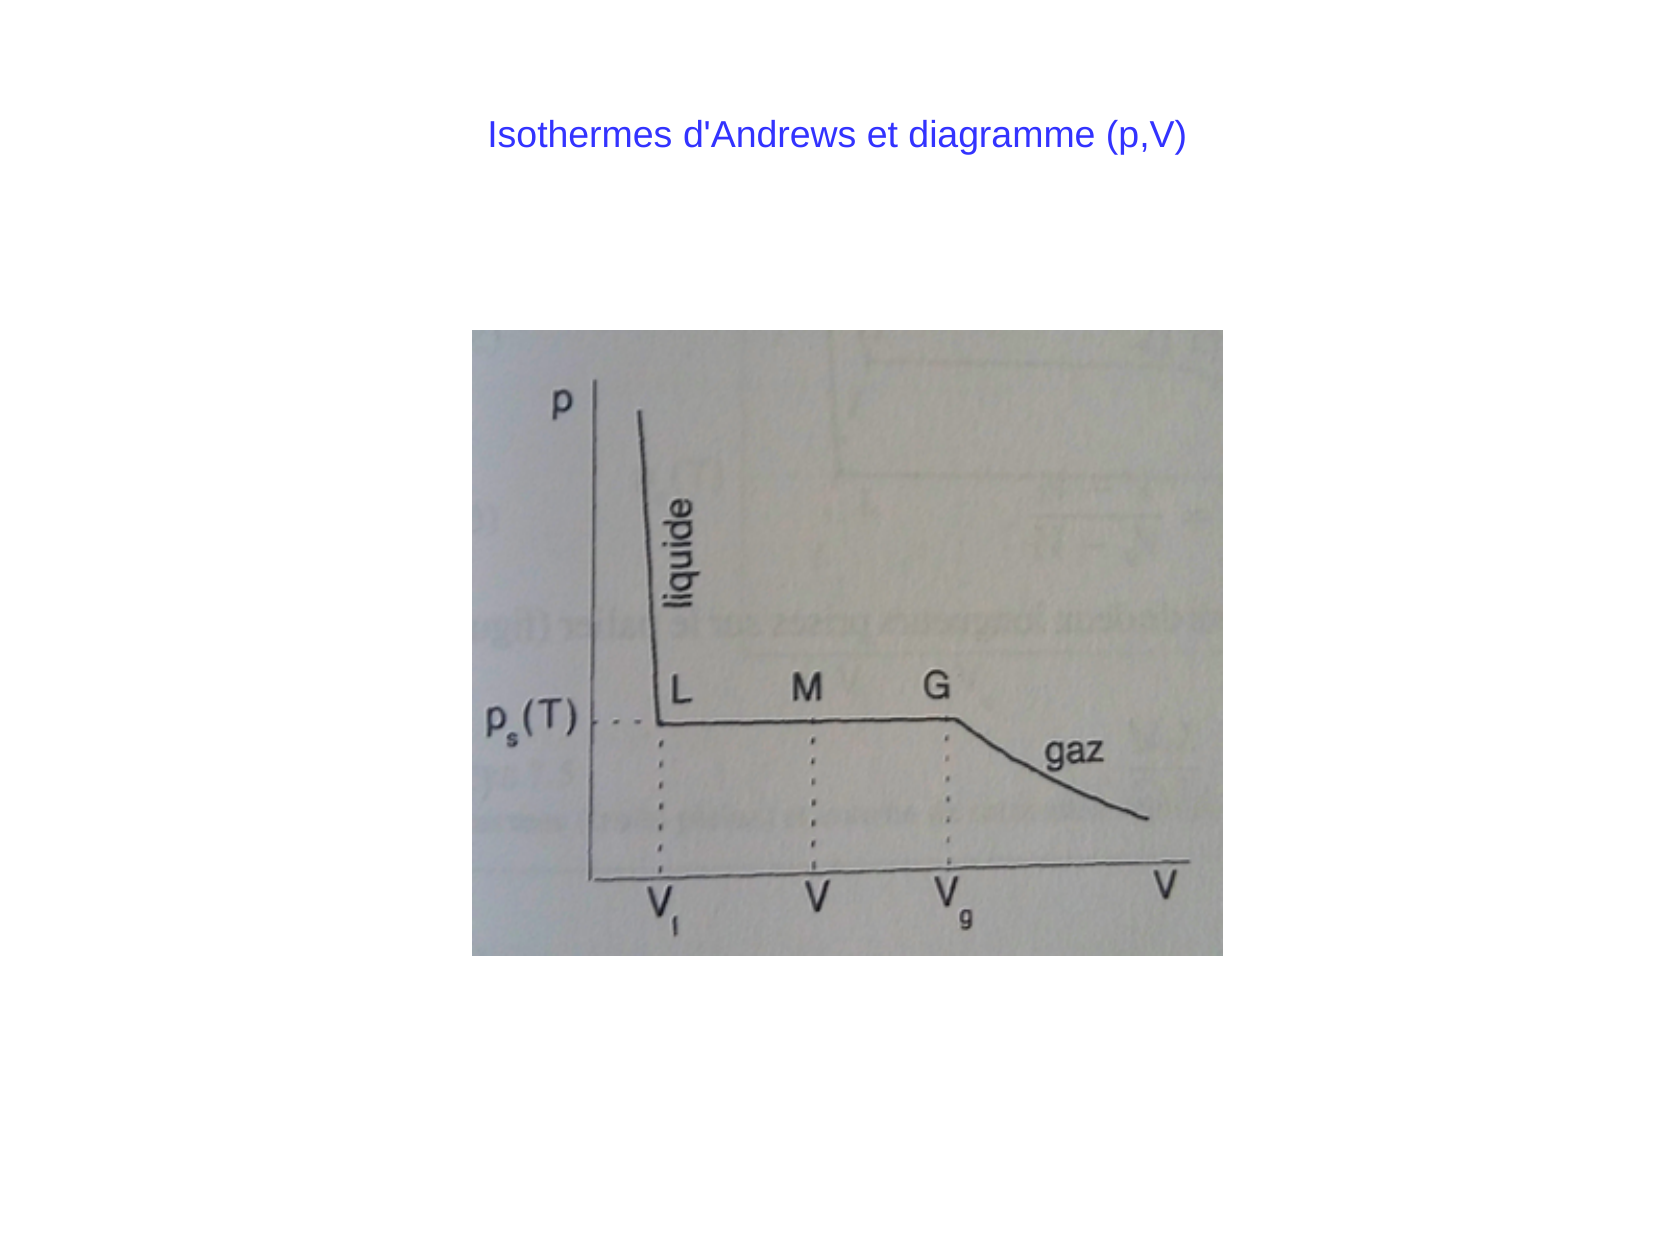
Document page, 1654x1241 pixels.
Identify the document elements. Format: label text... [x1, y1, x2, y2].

picture [472, 330, 1223, 956]
text_box Isothermes d'Andrews et diagramme (p,V) [472, 106, 1205, 164]
